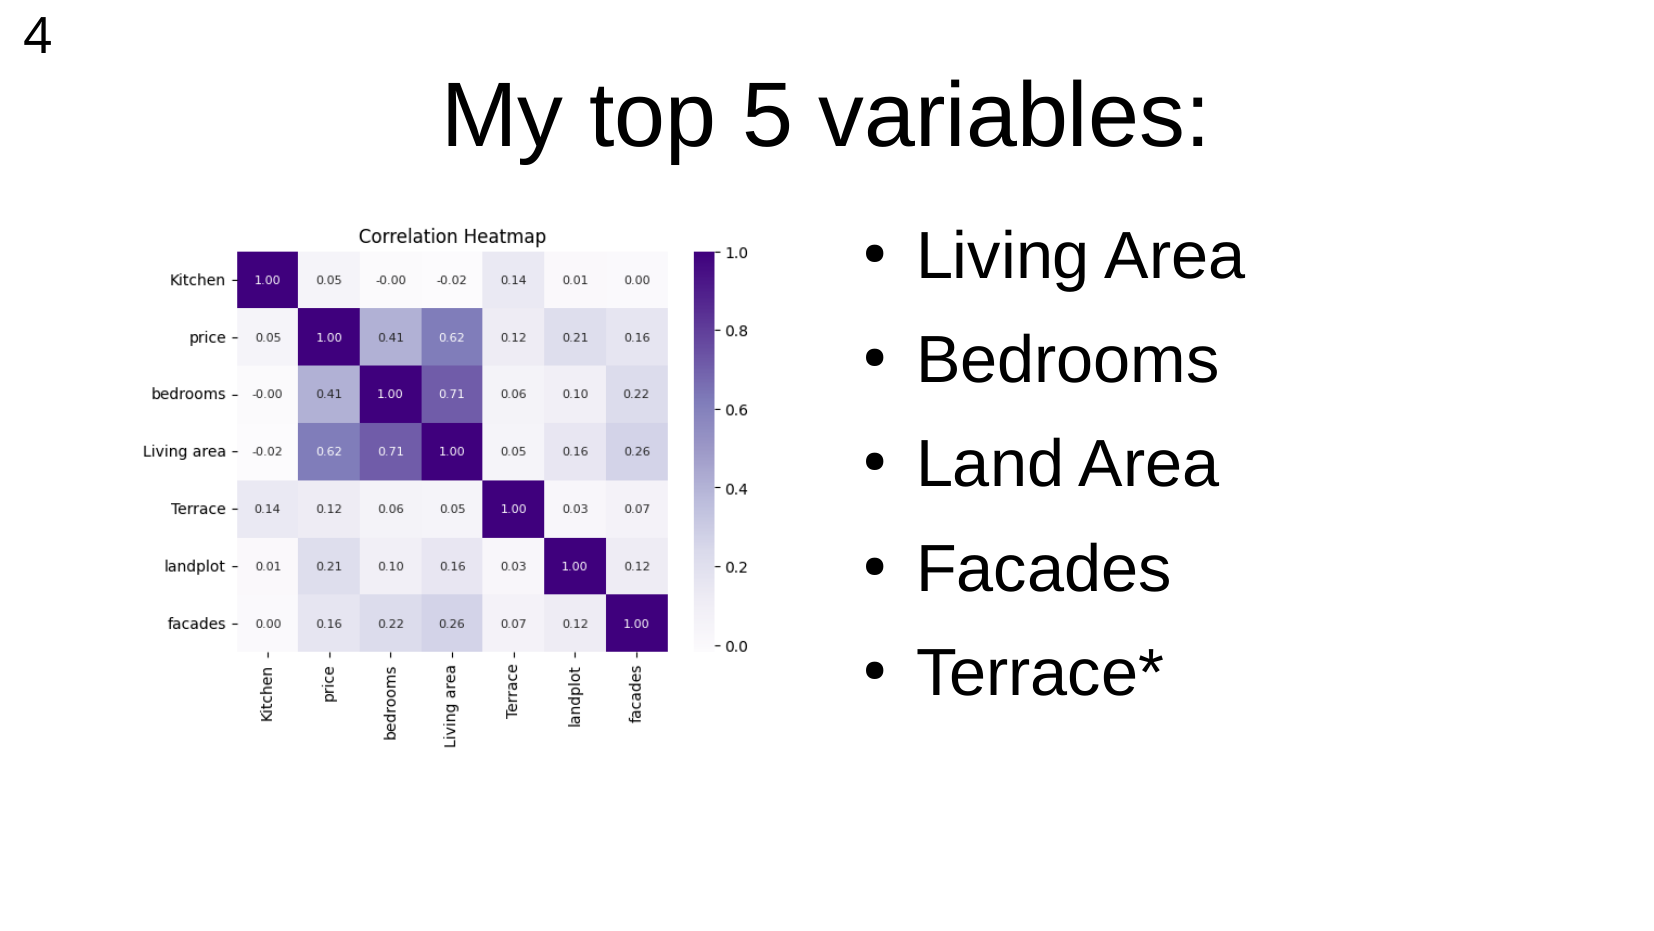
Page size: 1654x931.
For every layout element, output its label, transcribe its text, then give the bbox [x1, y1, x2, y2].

picture [132, 217, 759, 758]
list Living Area Bedrooms Land Area Facades Terrace* [845, 217, 1572, 758]
text_box 4 [0, 0, 76, 69]
title My top 5 variables: [82, 37, 1571, 193]
